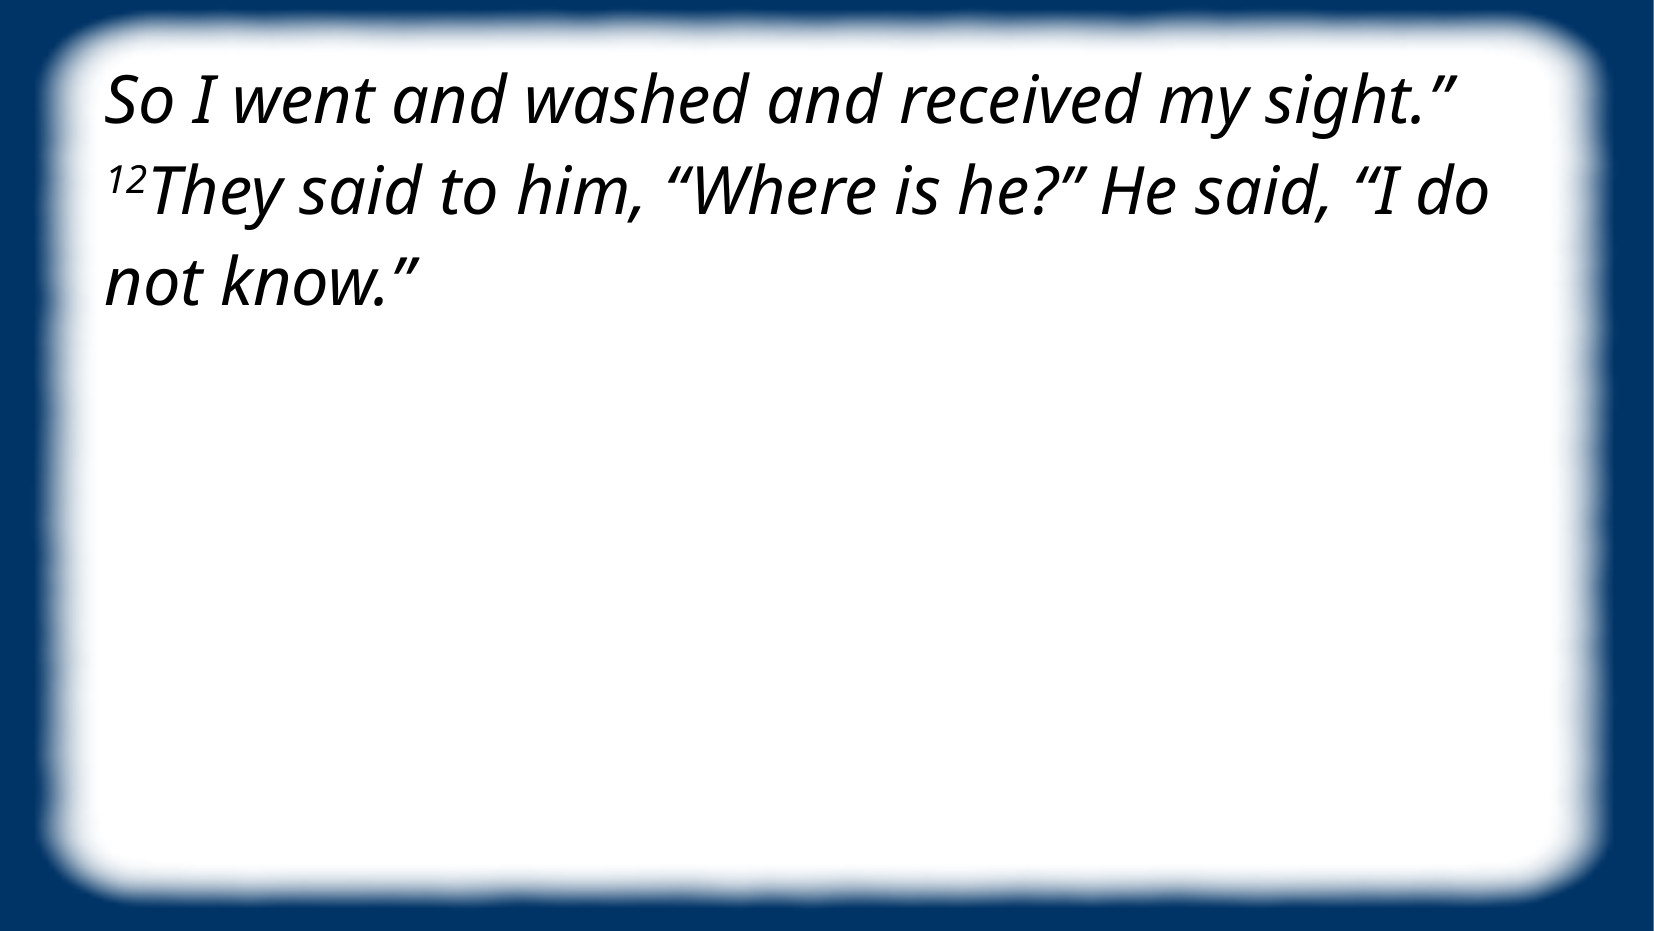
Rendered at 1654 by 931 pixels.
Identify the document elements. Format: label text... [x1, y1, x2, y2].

text_box So I went and washed and received my sight.” 12They said to him, “Where is he?” He said, “I do not know.” [90, 45, 1561, 327]
picture [0, 0, 1654, 931]
